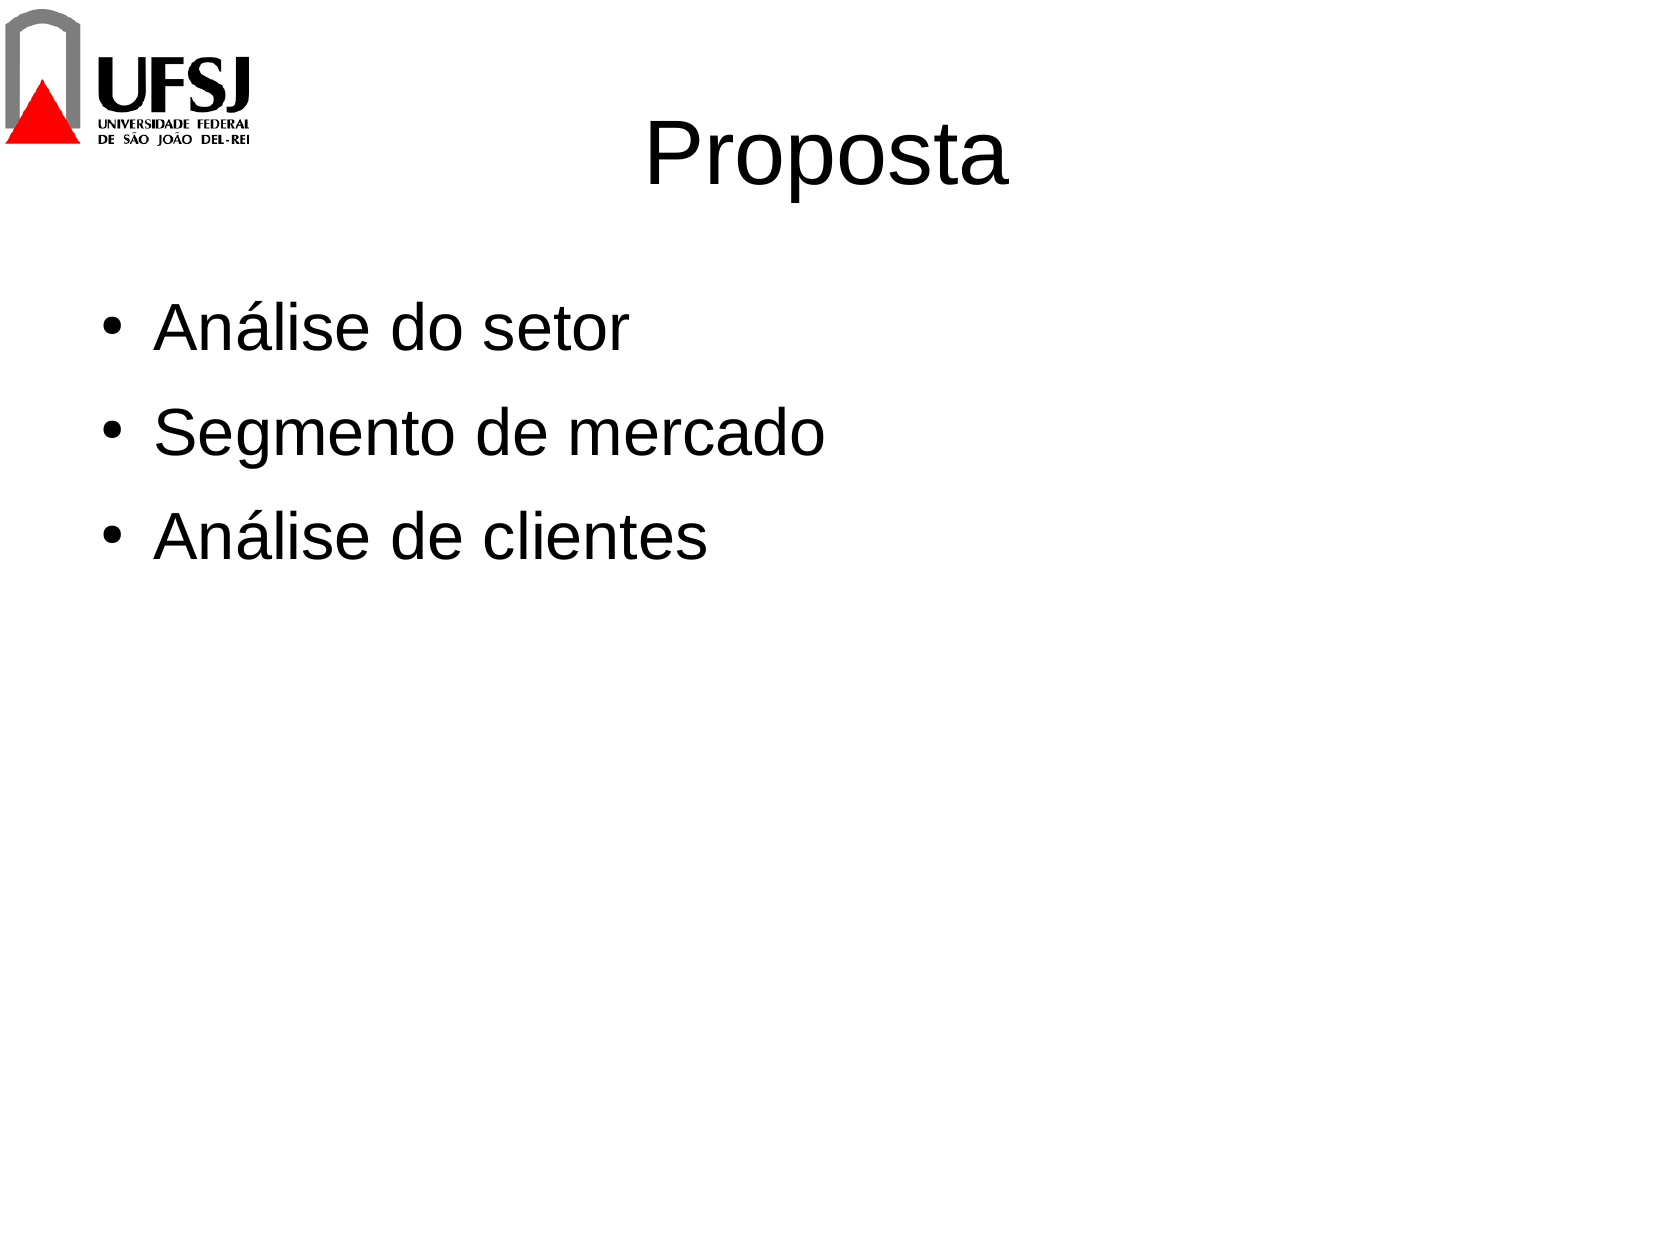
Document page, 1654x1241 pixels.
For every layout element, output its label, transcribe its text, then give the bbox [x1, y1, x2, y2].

picture [5, 9, 249, 146]
list Análise do setor Segmento de mercado Análise de clientes [82, 290, 1571, 1010]
title Proposta [82, 49, 1571, 257]
